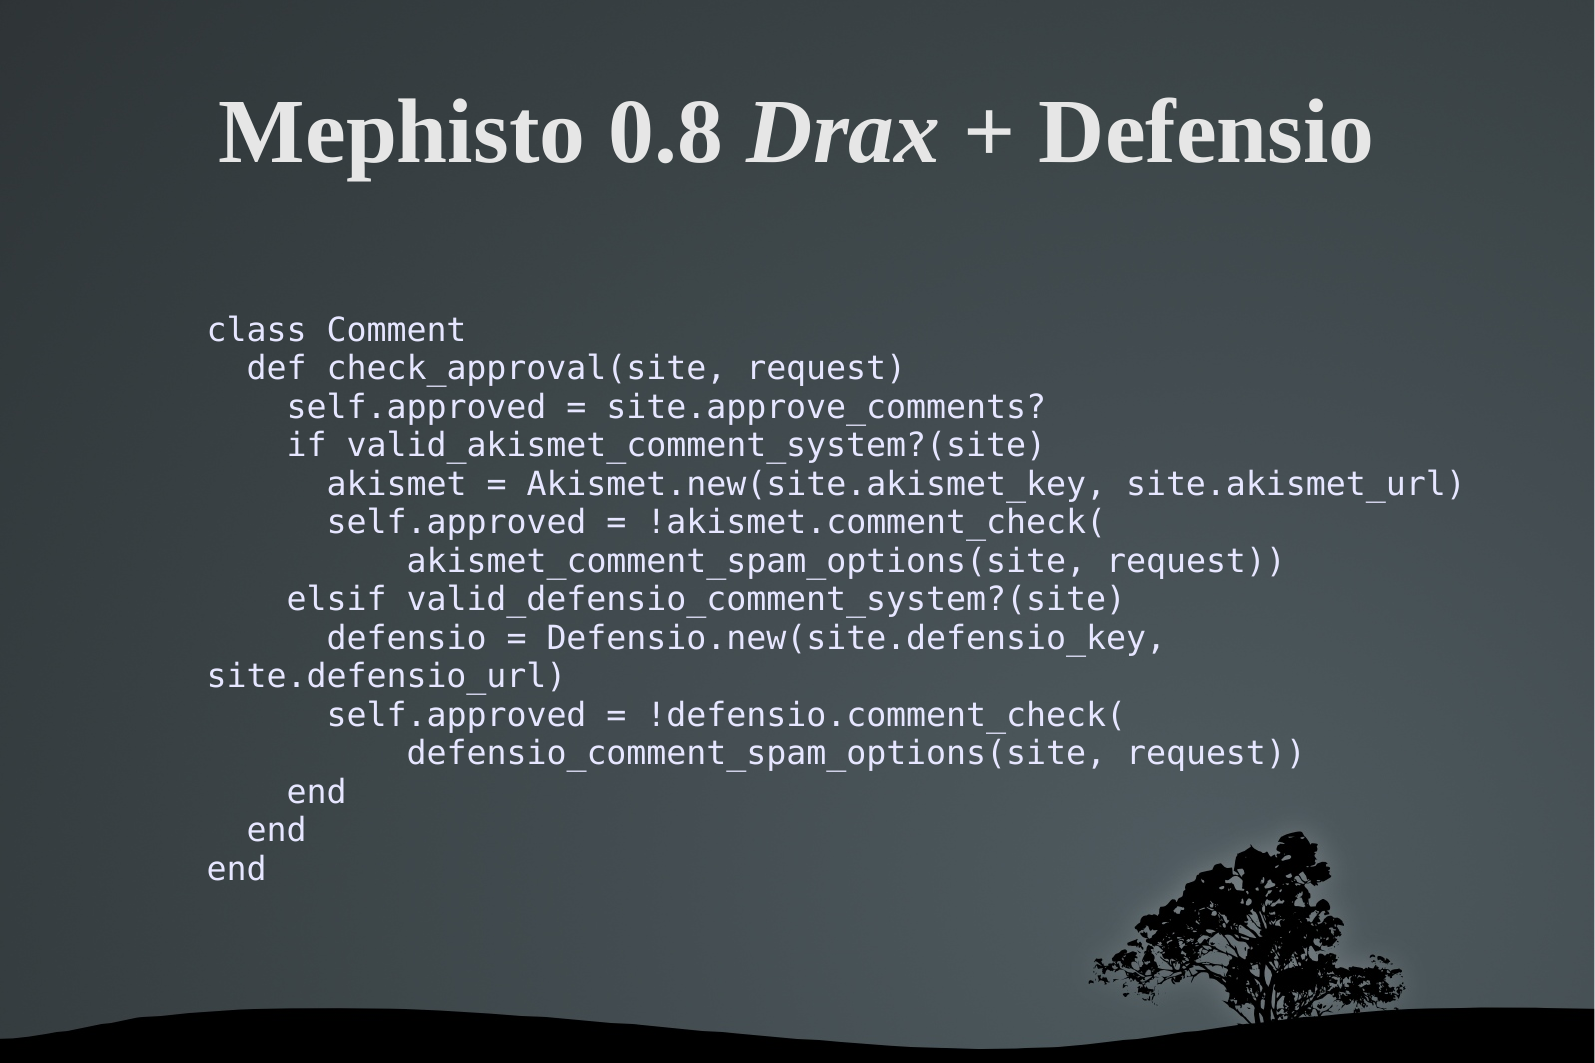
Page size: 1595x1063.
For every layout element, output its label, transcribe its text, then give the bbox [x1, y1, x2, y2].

subtitle class Comment def check_approval(site, request) self.approved = site.approve_comments? if valid_akismet_comment_system?(site) akismet = Akismet.new(site.akismet_key, site.akismet_url) self.approved = !akismet.comment_check( akismet_comment_spam_options(site, request)) elsif valid_defensio_comment_system?(site) defensio = Defensio.new(site.defensio_key, site.defensio_url) self.approved = !defensio.comment_check( defensio_comment_spam_options(site, request)) end end end [206, 255, 1515, 943]
picture [0, 0, 1595, 1063]
title Mephisto 0.8 Drax + Defensio [79, 49, 1515, 213]
